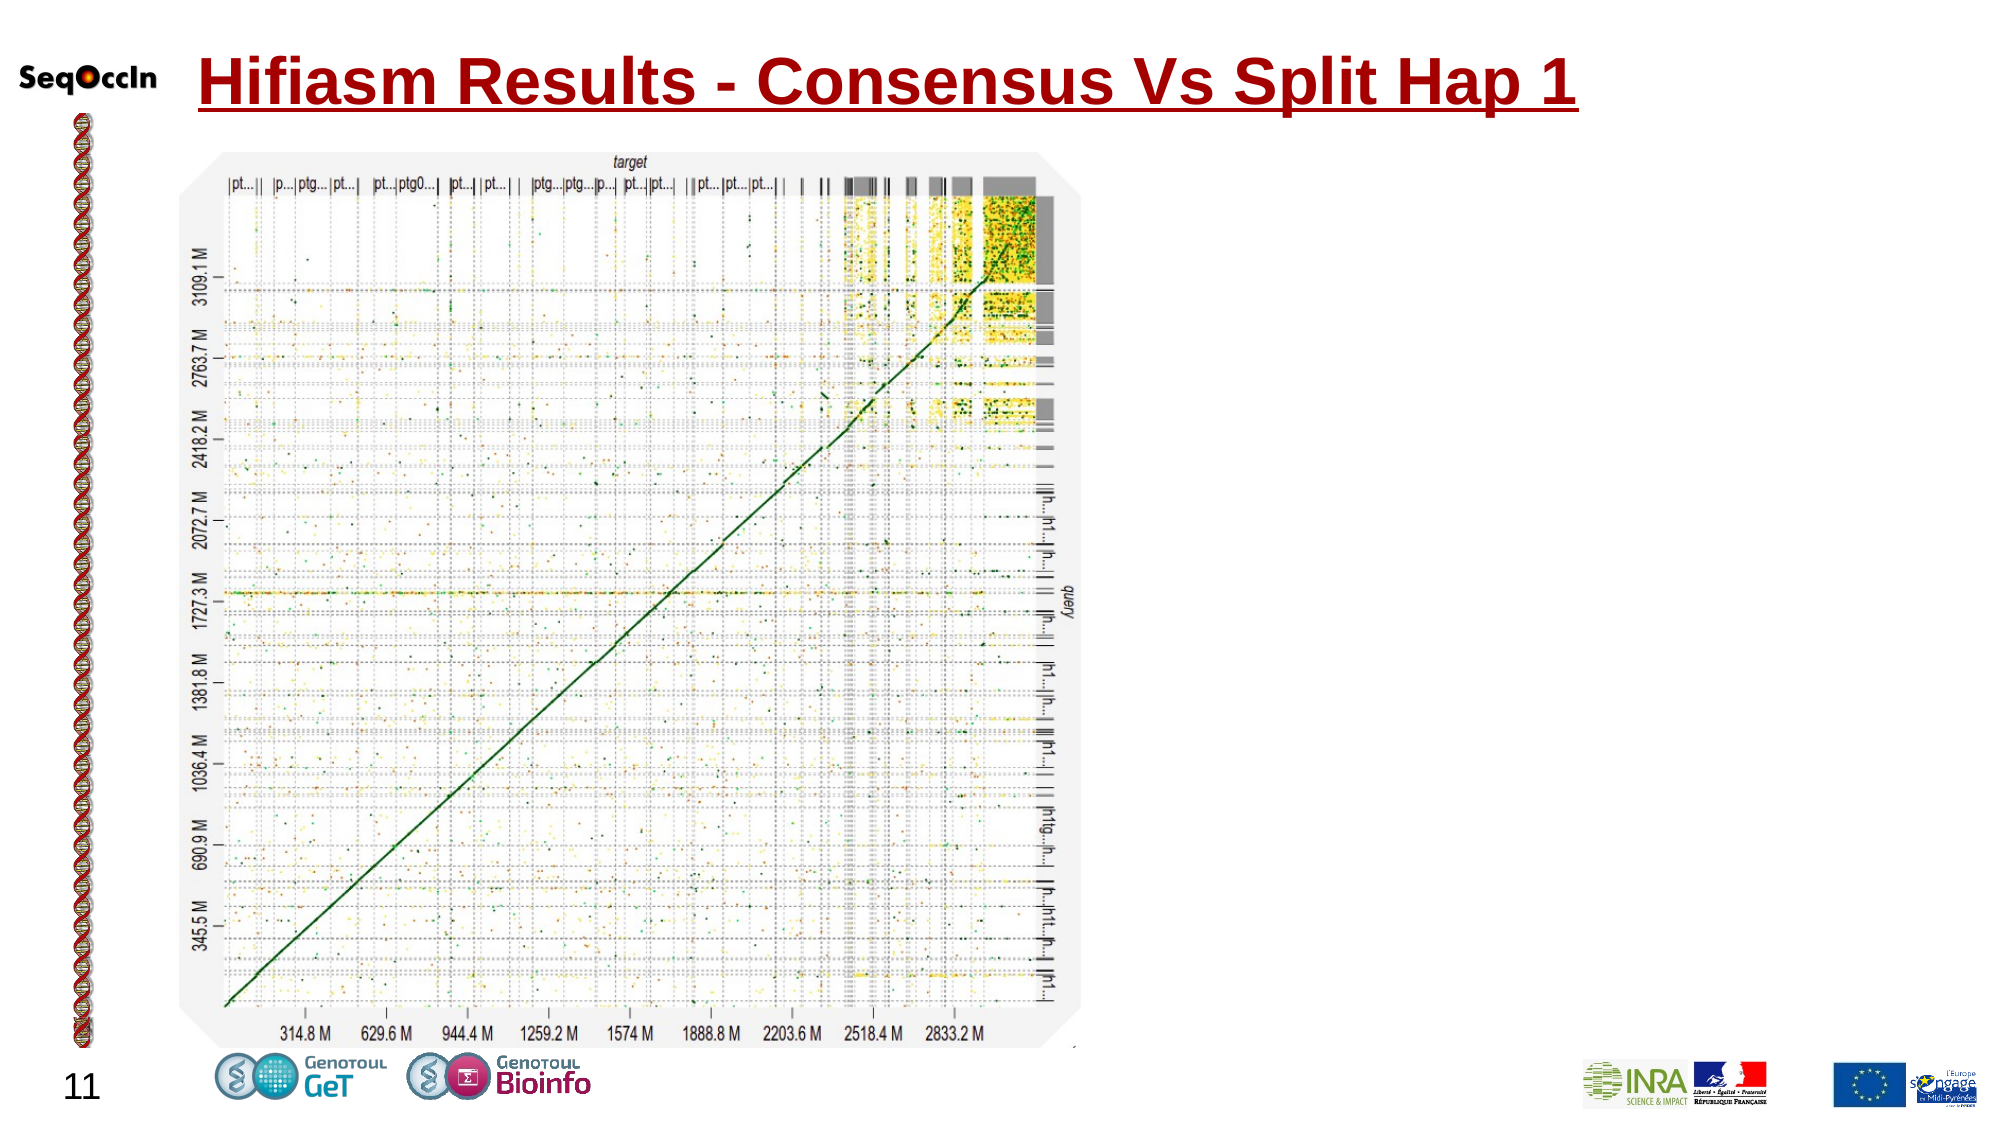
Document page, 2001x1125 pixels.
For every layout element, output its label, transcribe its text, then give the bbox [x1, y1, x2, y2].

text_box Hifiasm Results - Consensus Vs Split Hap 1 [183, 30, 1837, 168]
picture [74, 113, 91, 1048]
picture [13, 58, 162, 99]
picture [1832, 1061, 1983, 1111]
picture [1581, 1059, 1689, 1109]
picture [1693, 1060, 1767, 1105]
picture [176, 152, 1083, 1106]
